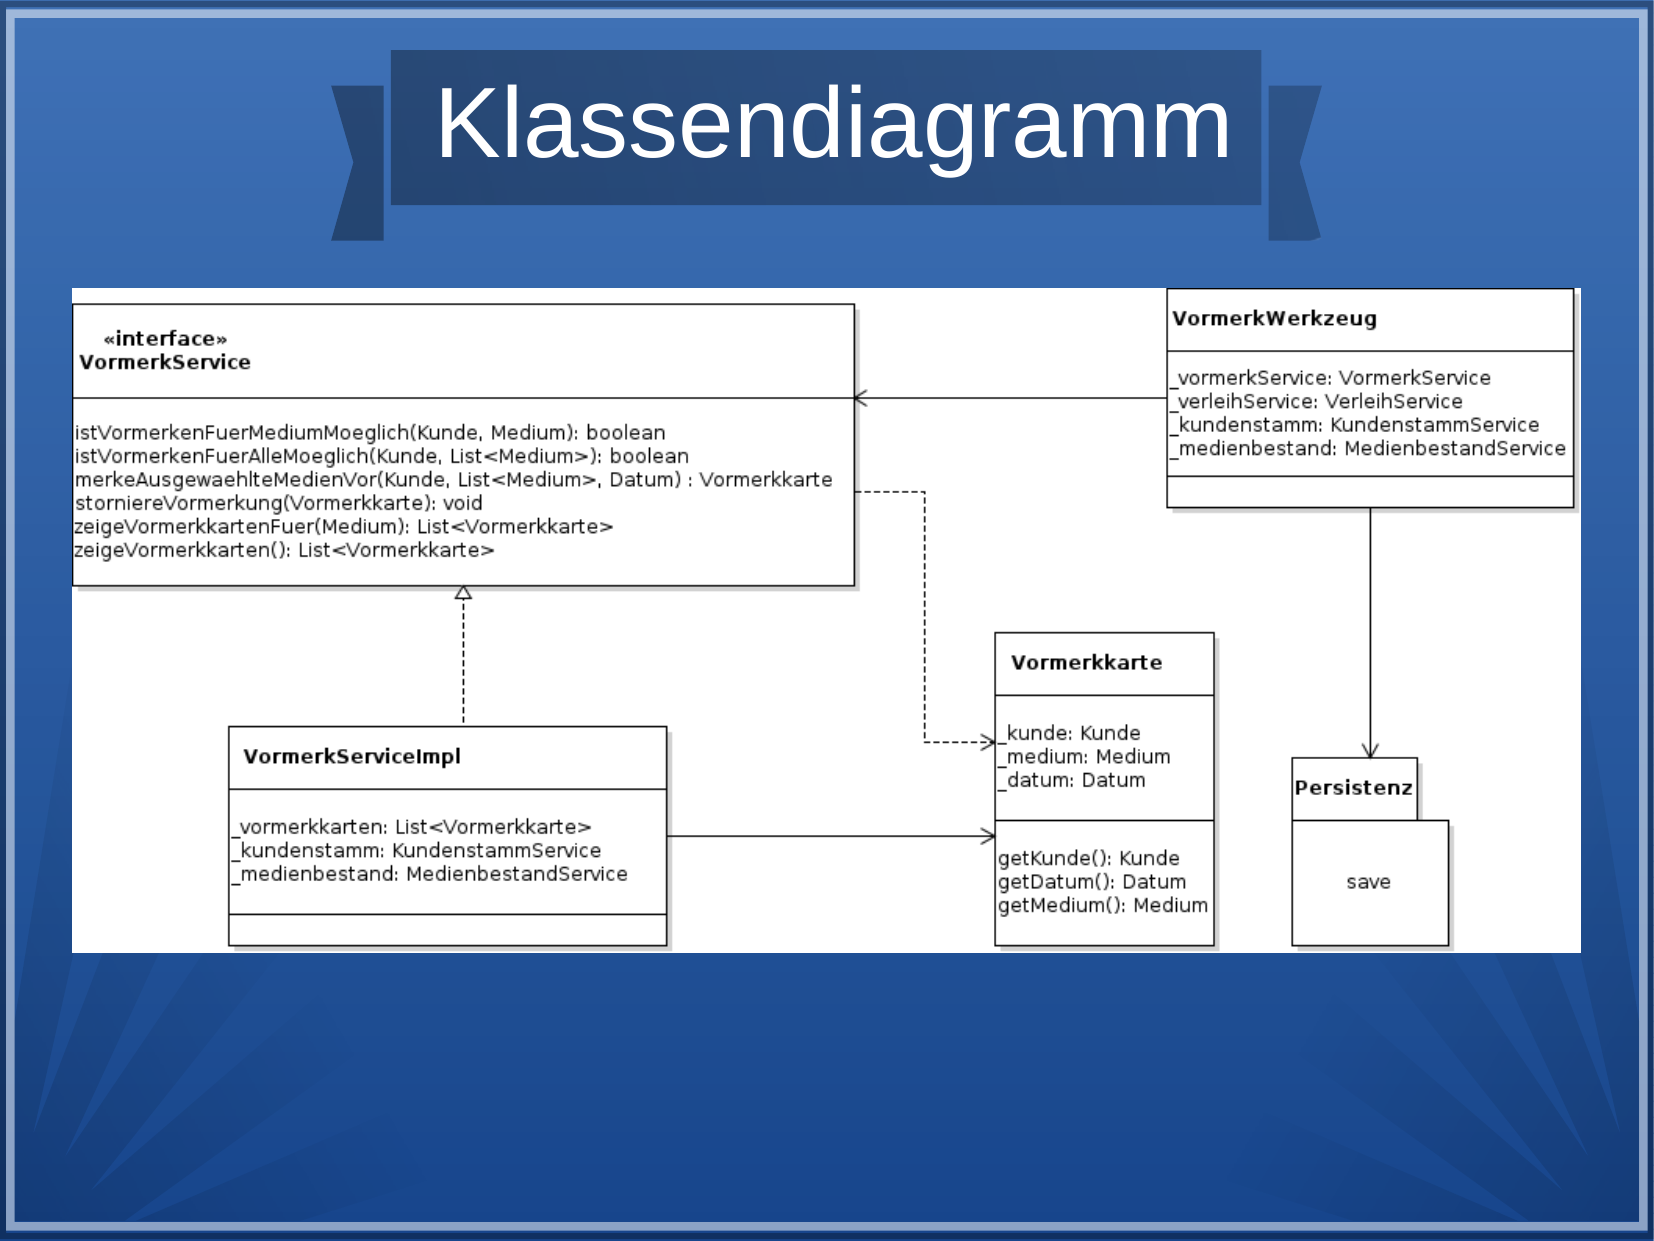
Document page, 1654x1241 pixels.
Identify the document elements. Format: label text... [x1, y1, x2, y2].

text_box Klassendiagramm [420, 60, 1250, 187]
picture [72, 288, 1581, 953]
